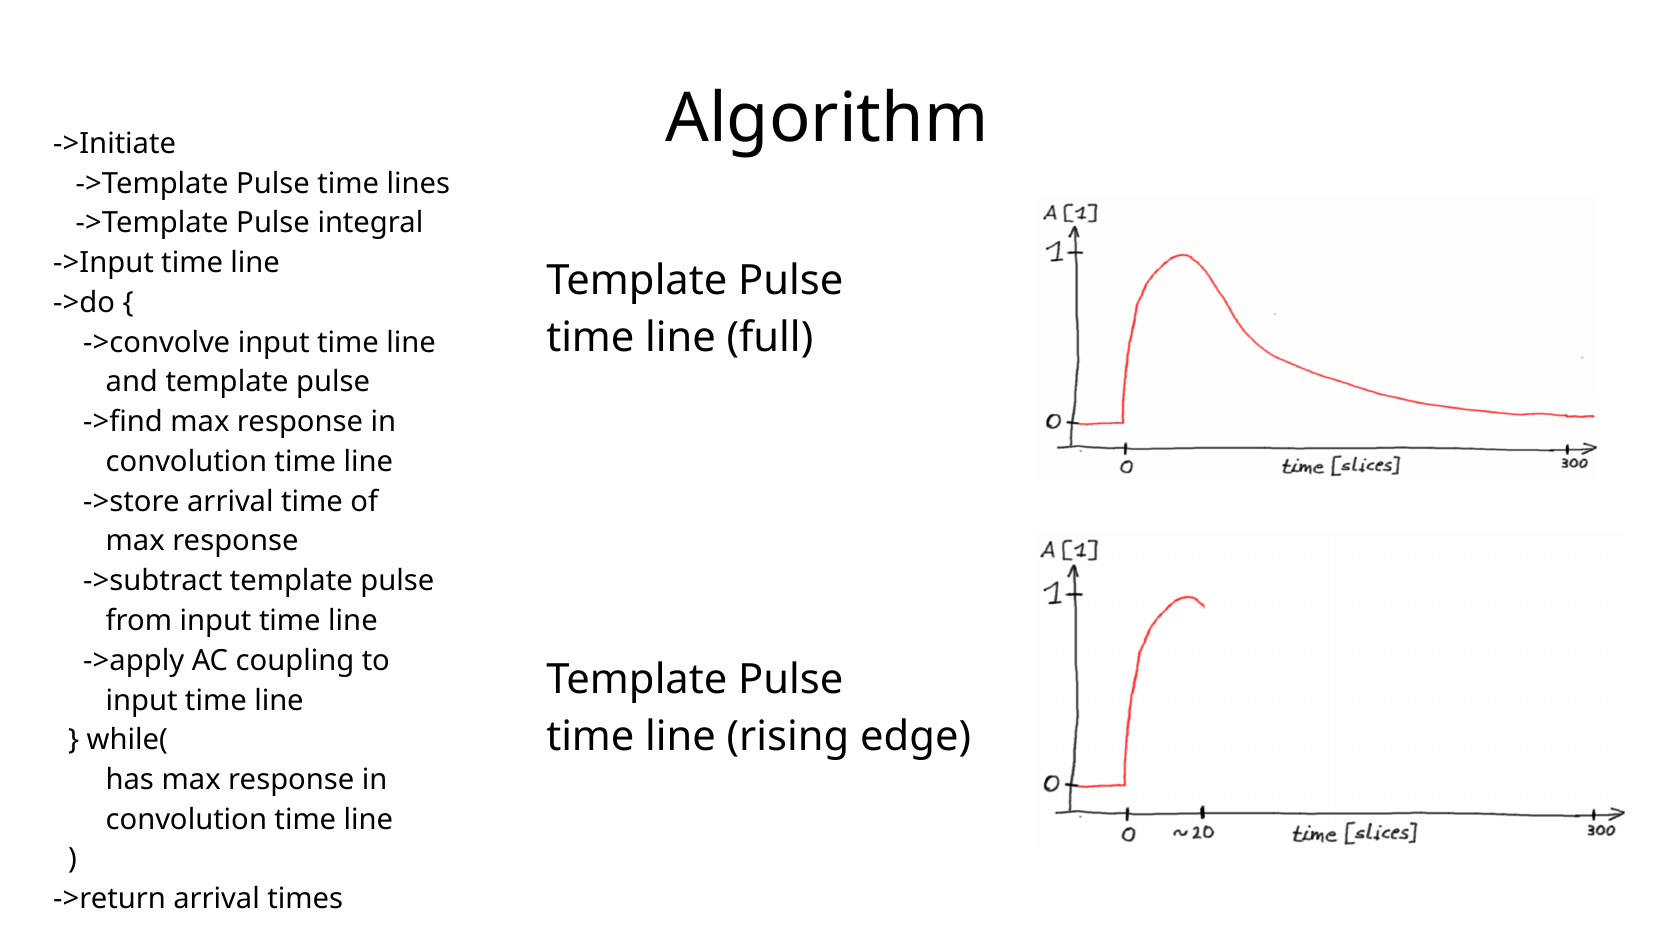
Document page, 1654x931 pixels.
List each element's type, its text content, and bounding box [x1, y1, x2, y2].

picture [1036, 196, 1597, 265]
title Template Pulse time line (full) Template Pulse time line (rising edge) [546, 265, 1654, 748]
title Algorithm [82, 37, 1571, 193]
picture [1033, 748, 1625, 848]
title ->Initiate ->Template Pulse time lines ->Template Pulse integral ->Input time line ->do { ->convolve input time line and template pulse ->find max response in convolution time line ->store arrival time of max response ->subtract template pulse from input time line ->apply AC coupling to input time line } while( has max response in convolution time line ) ->return arrival times [53, 144, 1087, 895]
